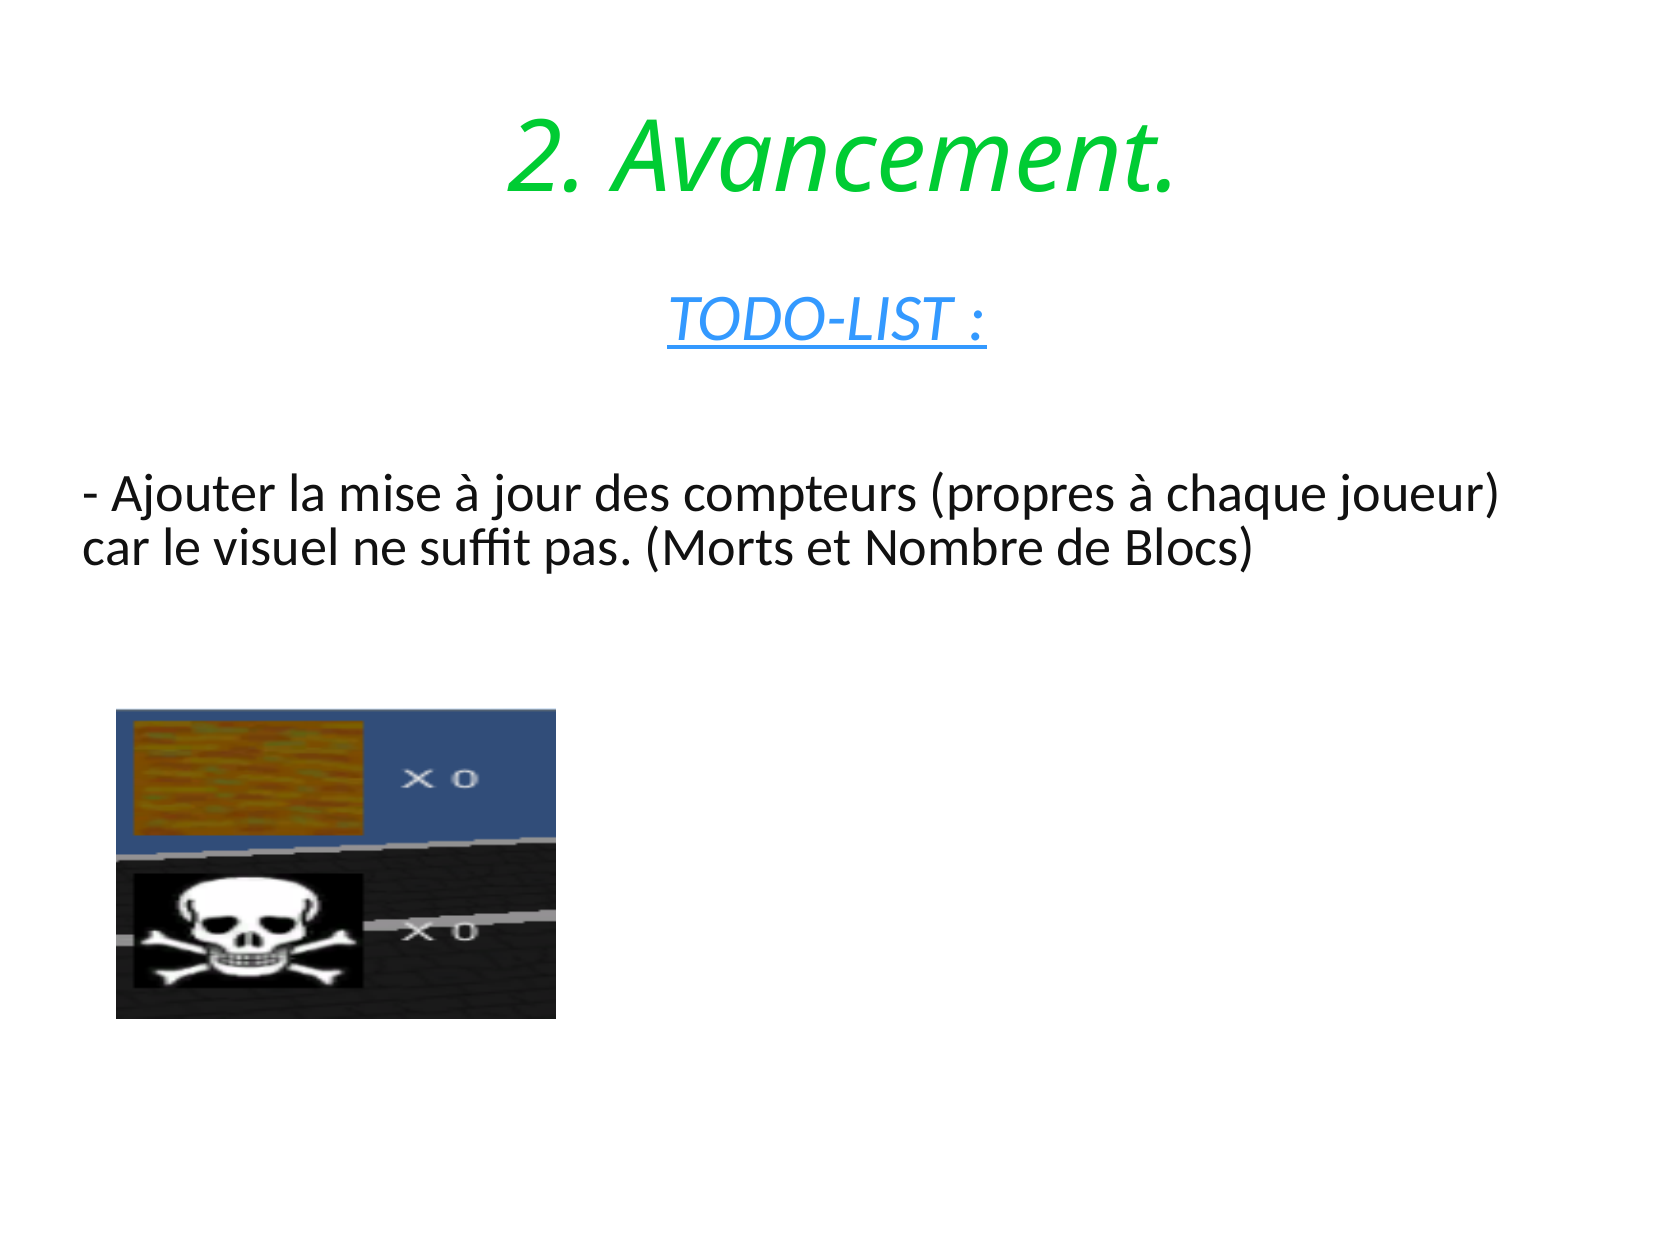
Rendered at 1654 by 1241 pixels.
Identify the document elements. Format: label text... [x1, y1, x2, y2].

picture [116, 708, 556, 1019]
list TODO-LIST : - Ajouter la mise à jour des compteurs (propres à chaque joueur) car le visuel ne suffit pas. (Morts et Nombre de Blocs) [82, 290, 1571, 1109]
title 2. Avancement. [82, 49, 1571, 257]
